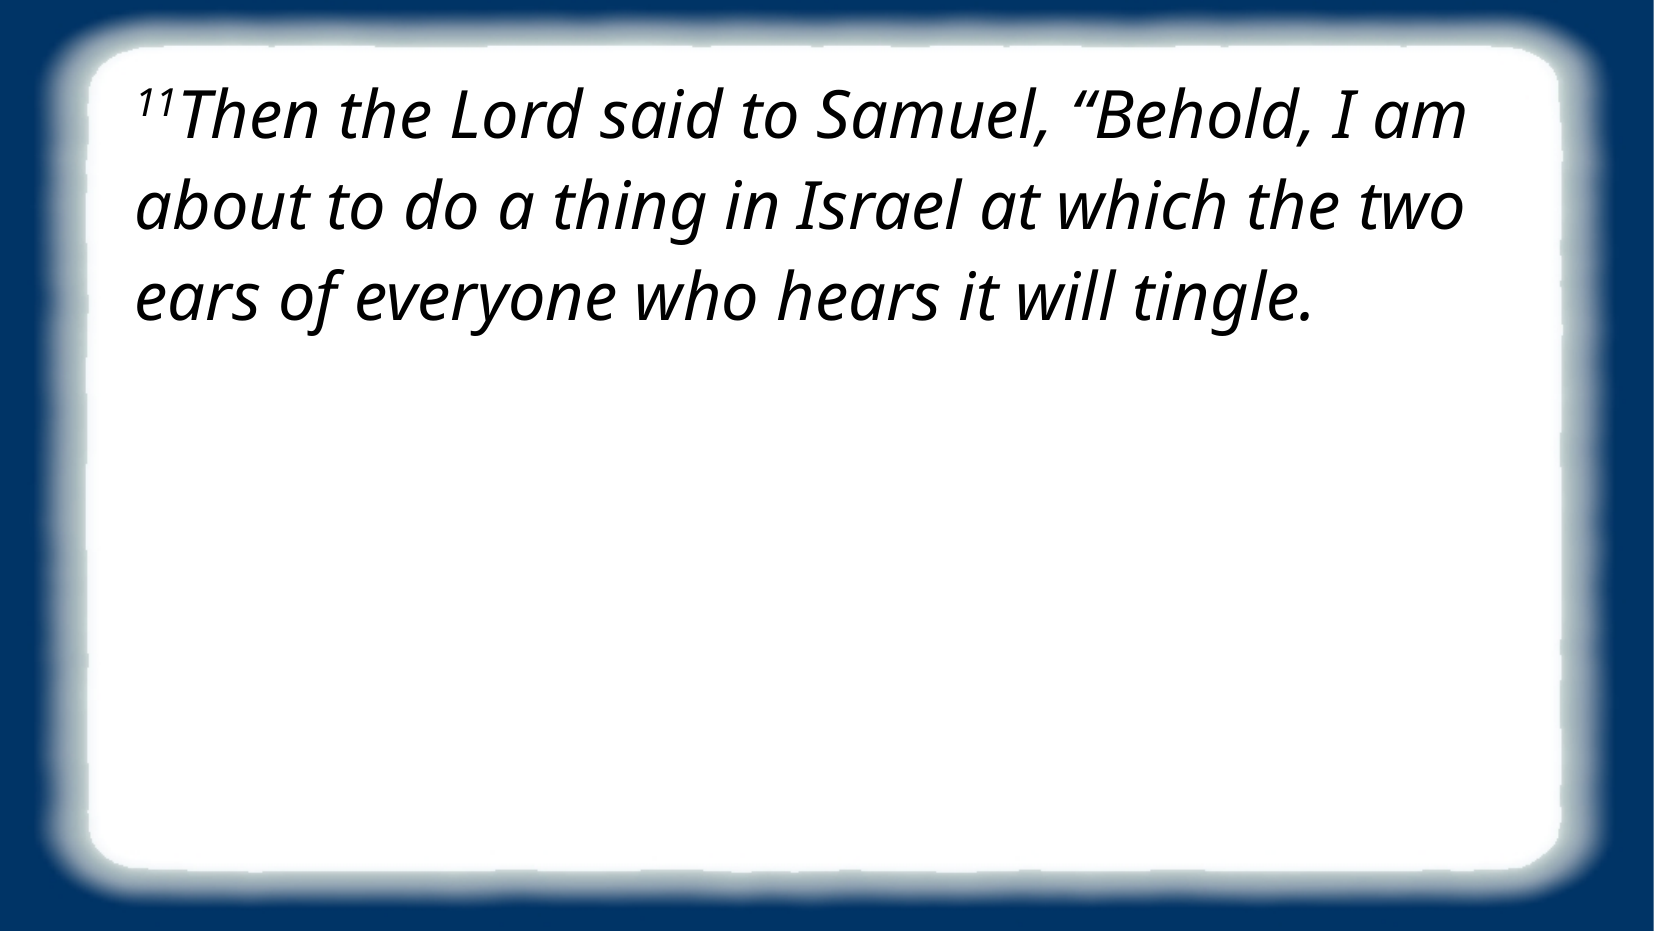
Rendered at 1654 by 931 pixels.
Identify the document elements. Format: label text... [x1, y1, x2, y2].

picture [0, 0, 1654, 931]
text_box 11Then the Lord said to Samuel, “Behold, I am about to do a thing in Israel at which the two ears of everyone who hears it will tingle. [120, 60, 1531, 342]
